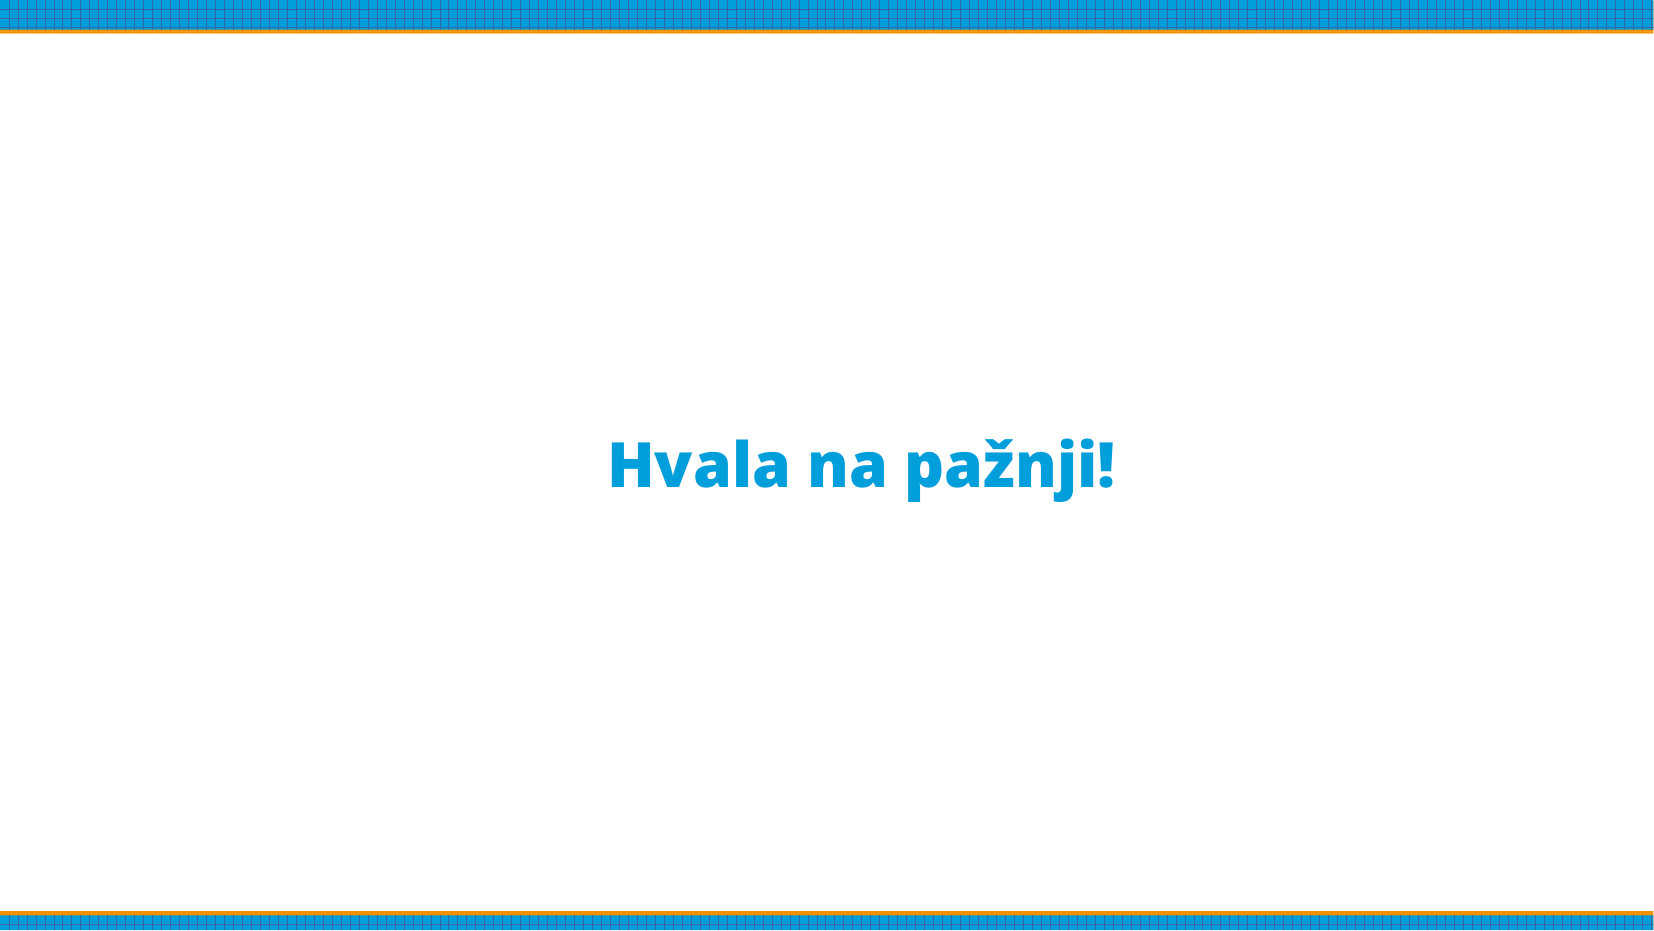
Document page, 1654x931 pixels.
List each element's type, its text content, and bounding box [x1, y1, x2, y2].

subtitle Hvala na pažnji! [82, 103, 1571, 824]
